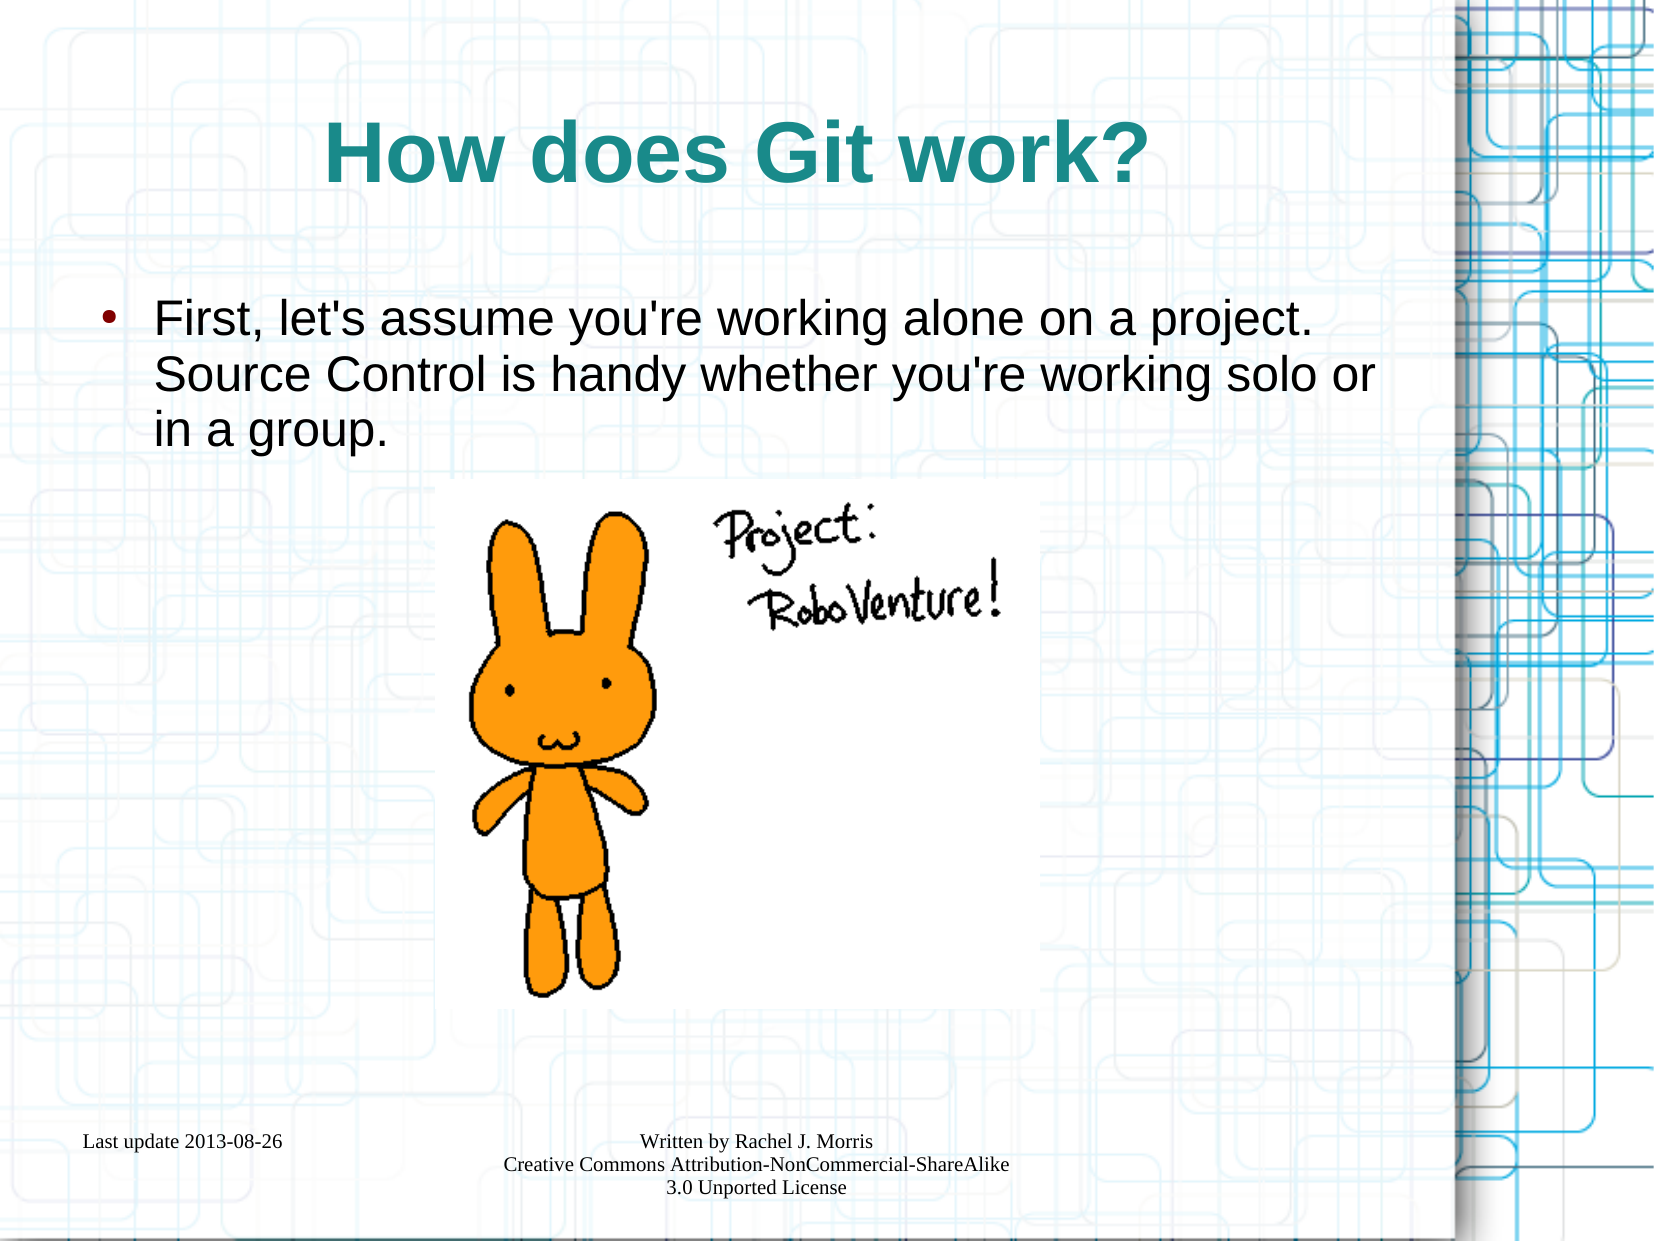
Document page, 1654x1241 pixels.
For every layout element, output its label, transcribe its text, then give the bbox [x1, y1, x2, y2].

picture [0, 0, 1654, 1241]
list First, let's assume you're working alone on a project. Source Control is handy whether you're working solo or in a group. [82, 290, 1418, 1010]
title How does Git work? [59, 49, 1418, 257]
